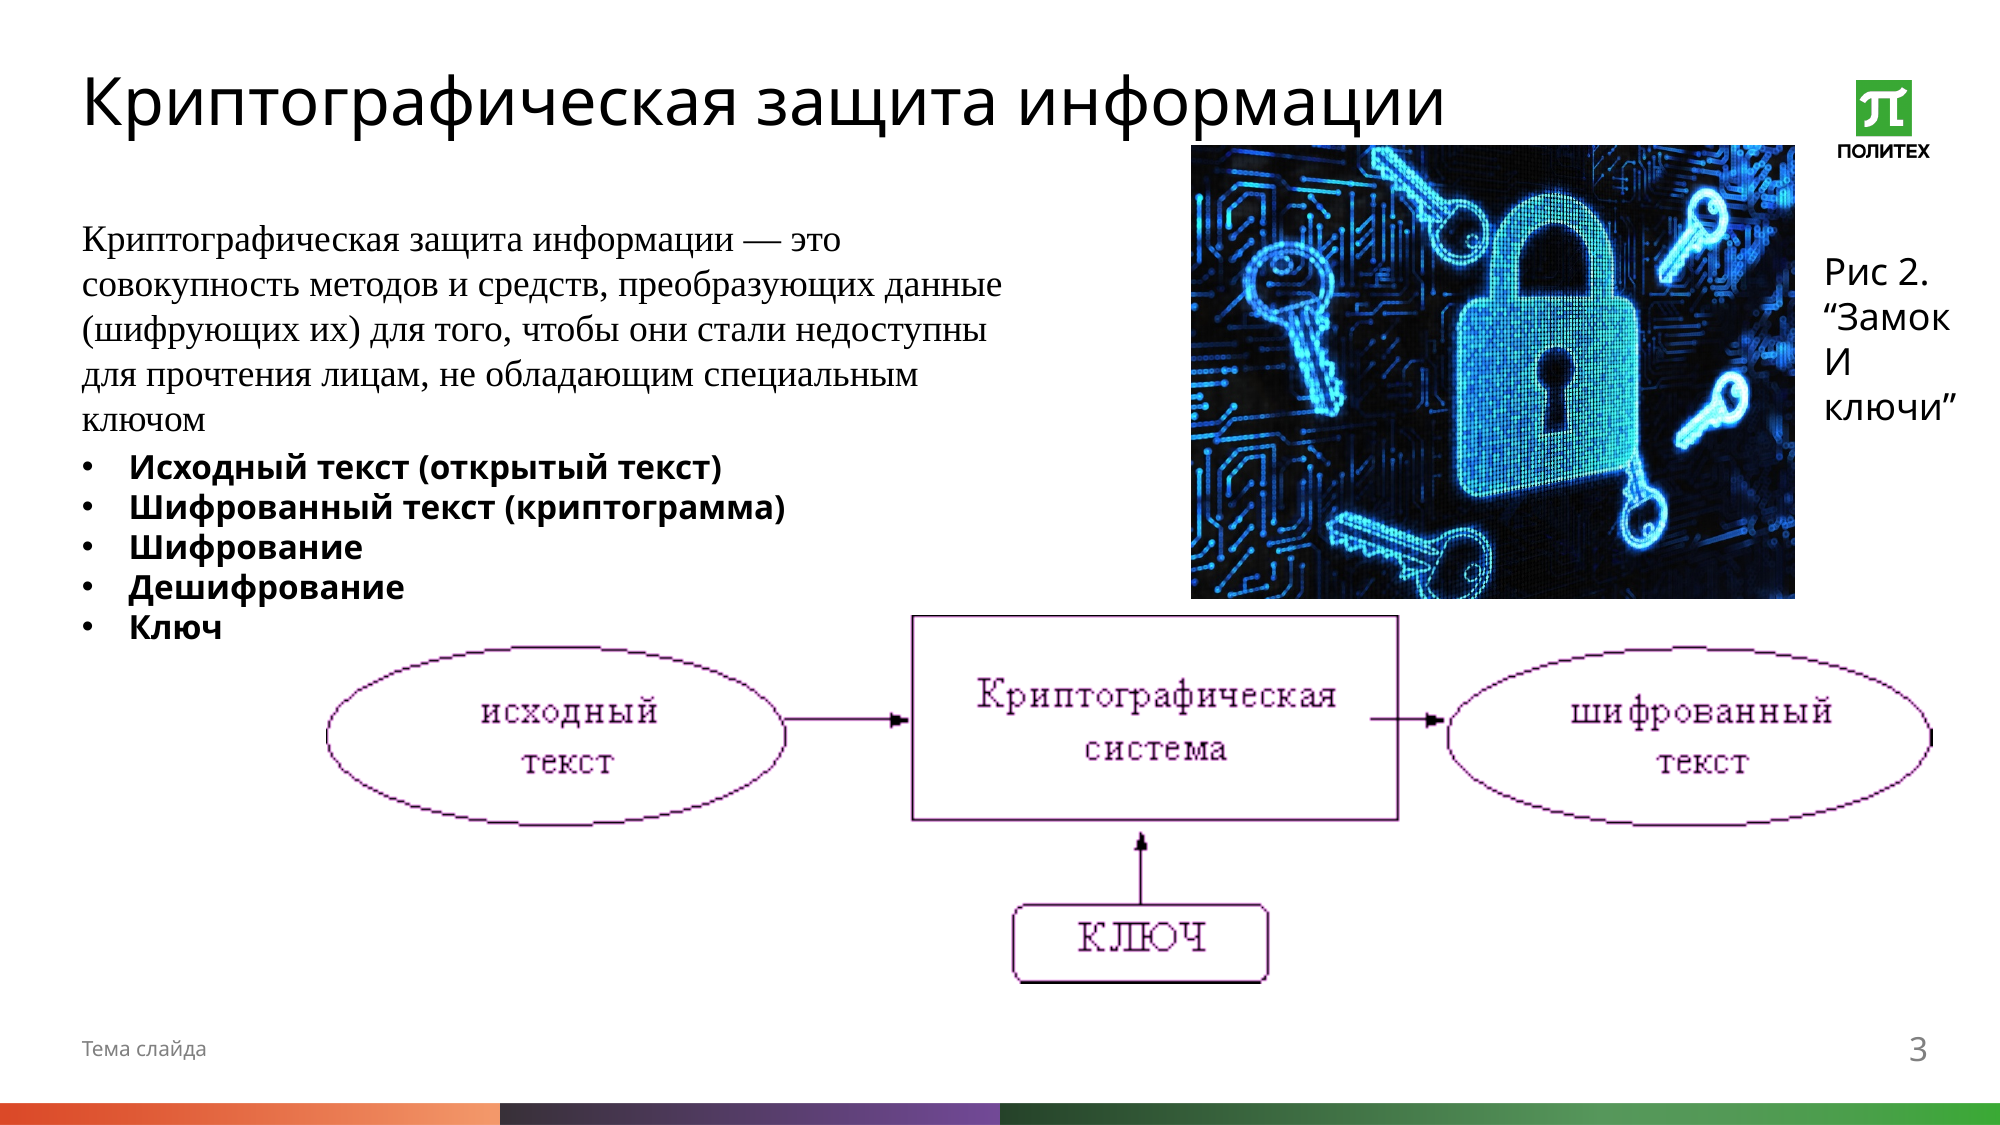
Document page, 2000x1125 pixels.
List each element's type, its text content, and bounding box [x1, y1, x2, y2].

picture [1191, 145, 1795, 599]
picture [326, 615, 1933, 984]
picture [1838, 80, 1930, 158]
title Криптографическая защита информации [66, 60, 1612, 273]
text_box Криптографическая защита информации — это совокупность методов и средств, преобразующих данные (шифрующих их) для того, чтобы они стали недоступны для прочтения лицам, не обладающим специальным ключом [66, 206, 1067, 449]
picture [0, 1103, 2000, 1125]
slide_number Тема слайда [66, 1018, 986, 1079]
slide_number 3 [1493, 1018, 1944, 1079]
text_box Исходный текст (открытый текст) Шифрованный текст (криптограмма) Шифрование Дешифрование Ключ [66, 438, 1000, 656]
text_box Рис 2. “Замок И ключи” [1808, 240, 2000, 393]
